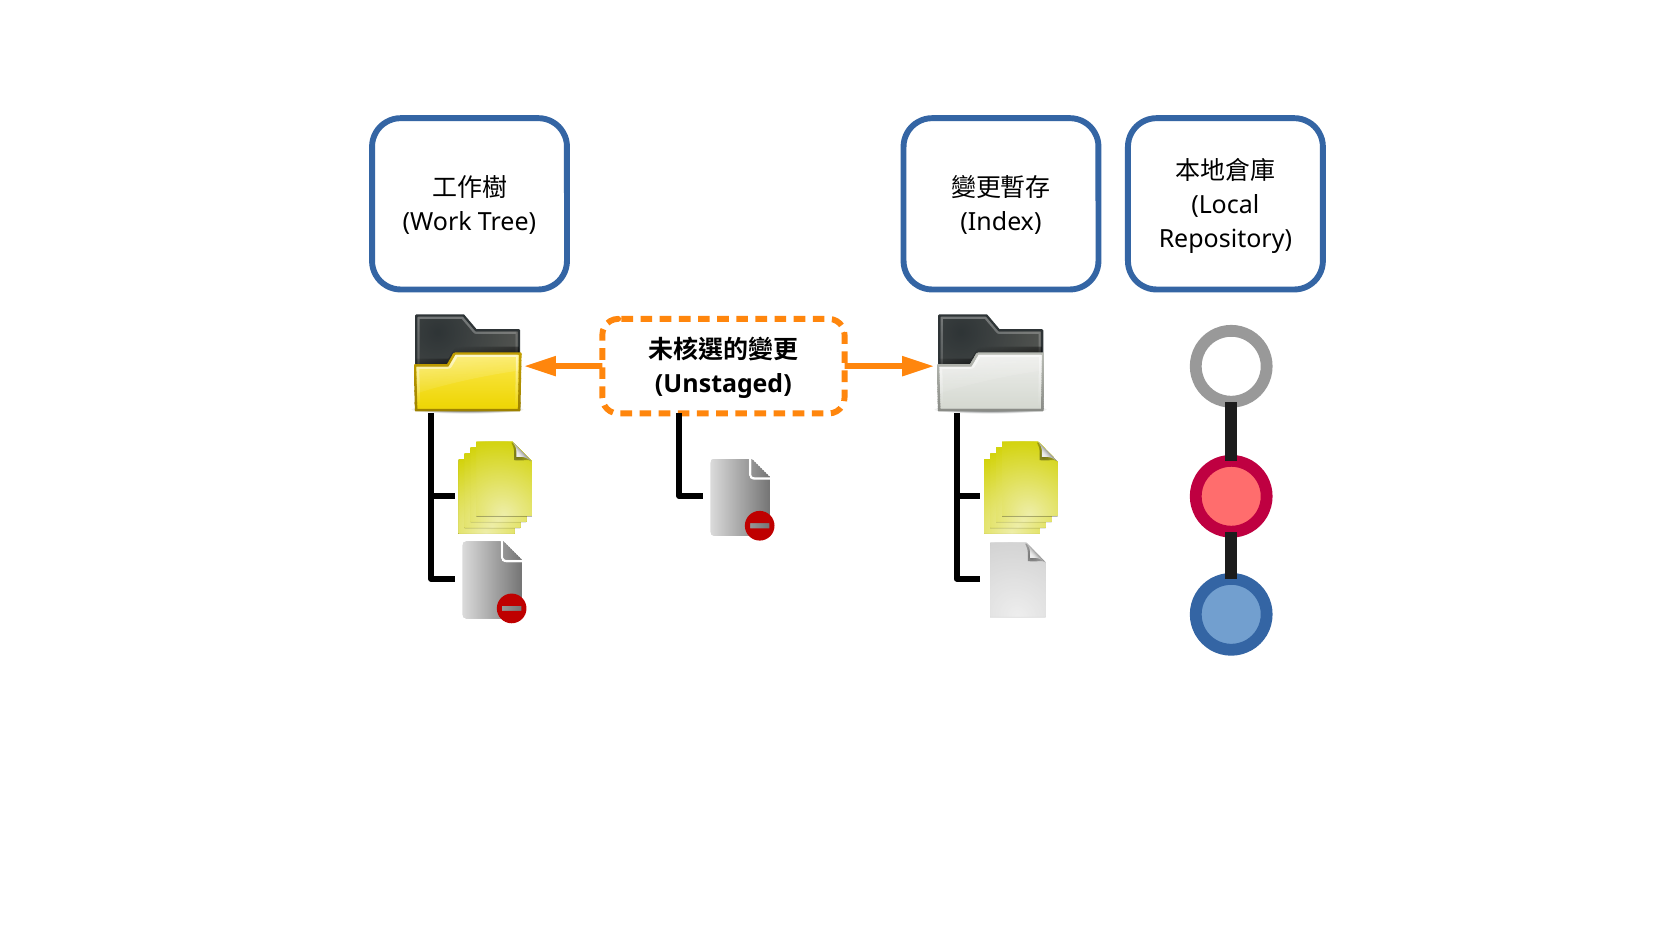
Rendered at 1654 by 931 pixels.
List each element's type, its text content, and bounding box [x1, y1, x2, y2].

picture [444, 437, 546, 628]
text_box 變更暫存 (Index) [903, 118, 1099, 290]
picture [970, 437, 1072, 622]
text_box 工作樹 (Work Tree) [372, 118, 567, 290]
text_box 未核選的變更 (Unstaged) [602, 318, 845, 414]
text_box [1195, 461, 1267, 532]
picture [410, 305, 525, 420]
picture [692, 450, 788, 545]
text_box [1195, 579, 1267, 650]
picture [933, 305, 1048, 420]
text_box 本地倉庫 (Local Repository) [1127, 118, 1323, 290]
text_box [1195, 330, 1267, 402]
